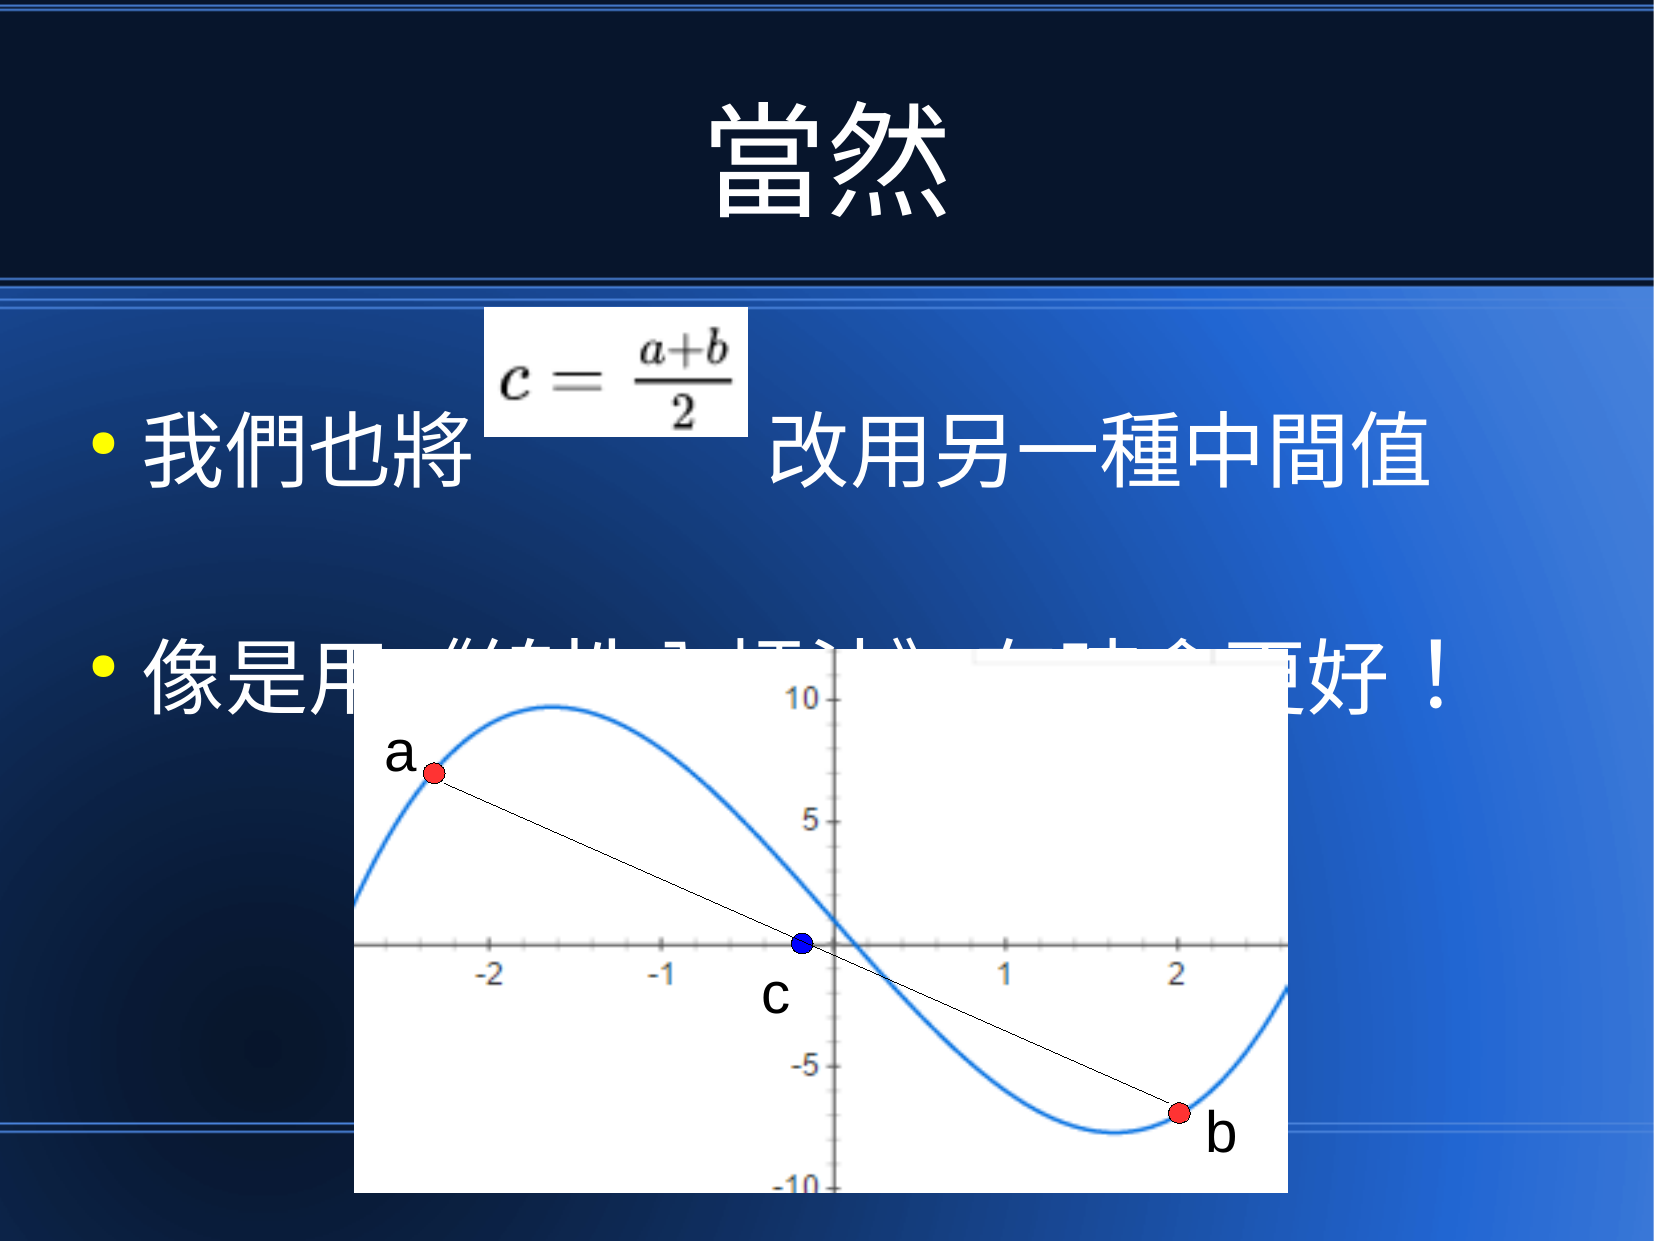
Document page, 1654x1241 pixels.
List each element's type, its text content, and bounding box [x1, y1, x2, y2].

text_box [427, 762, 446, 784]
picture [354, 649, 1288, 1193]
title 當然 [82, 49, 1571, 257]
text_box c [746, 953, 804, 1034]
text_box [791, 933, 814, 954]
text_box [1168, 1102, 1190, 1124]
text_box b [1190, 1092, 1247, 1172]
picture [0, 0, 1654, 1241]
list 我們也將 改用另一種中間值 像是用《線性內插法》有時會更好！ [70, 325, 1560, 1241]
text_box a [369, 711, 427, 791]
